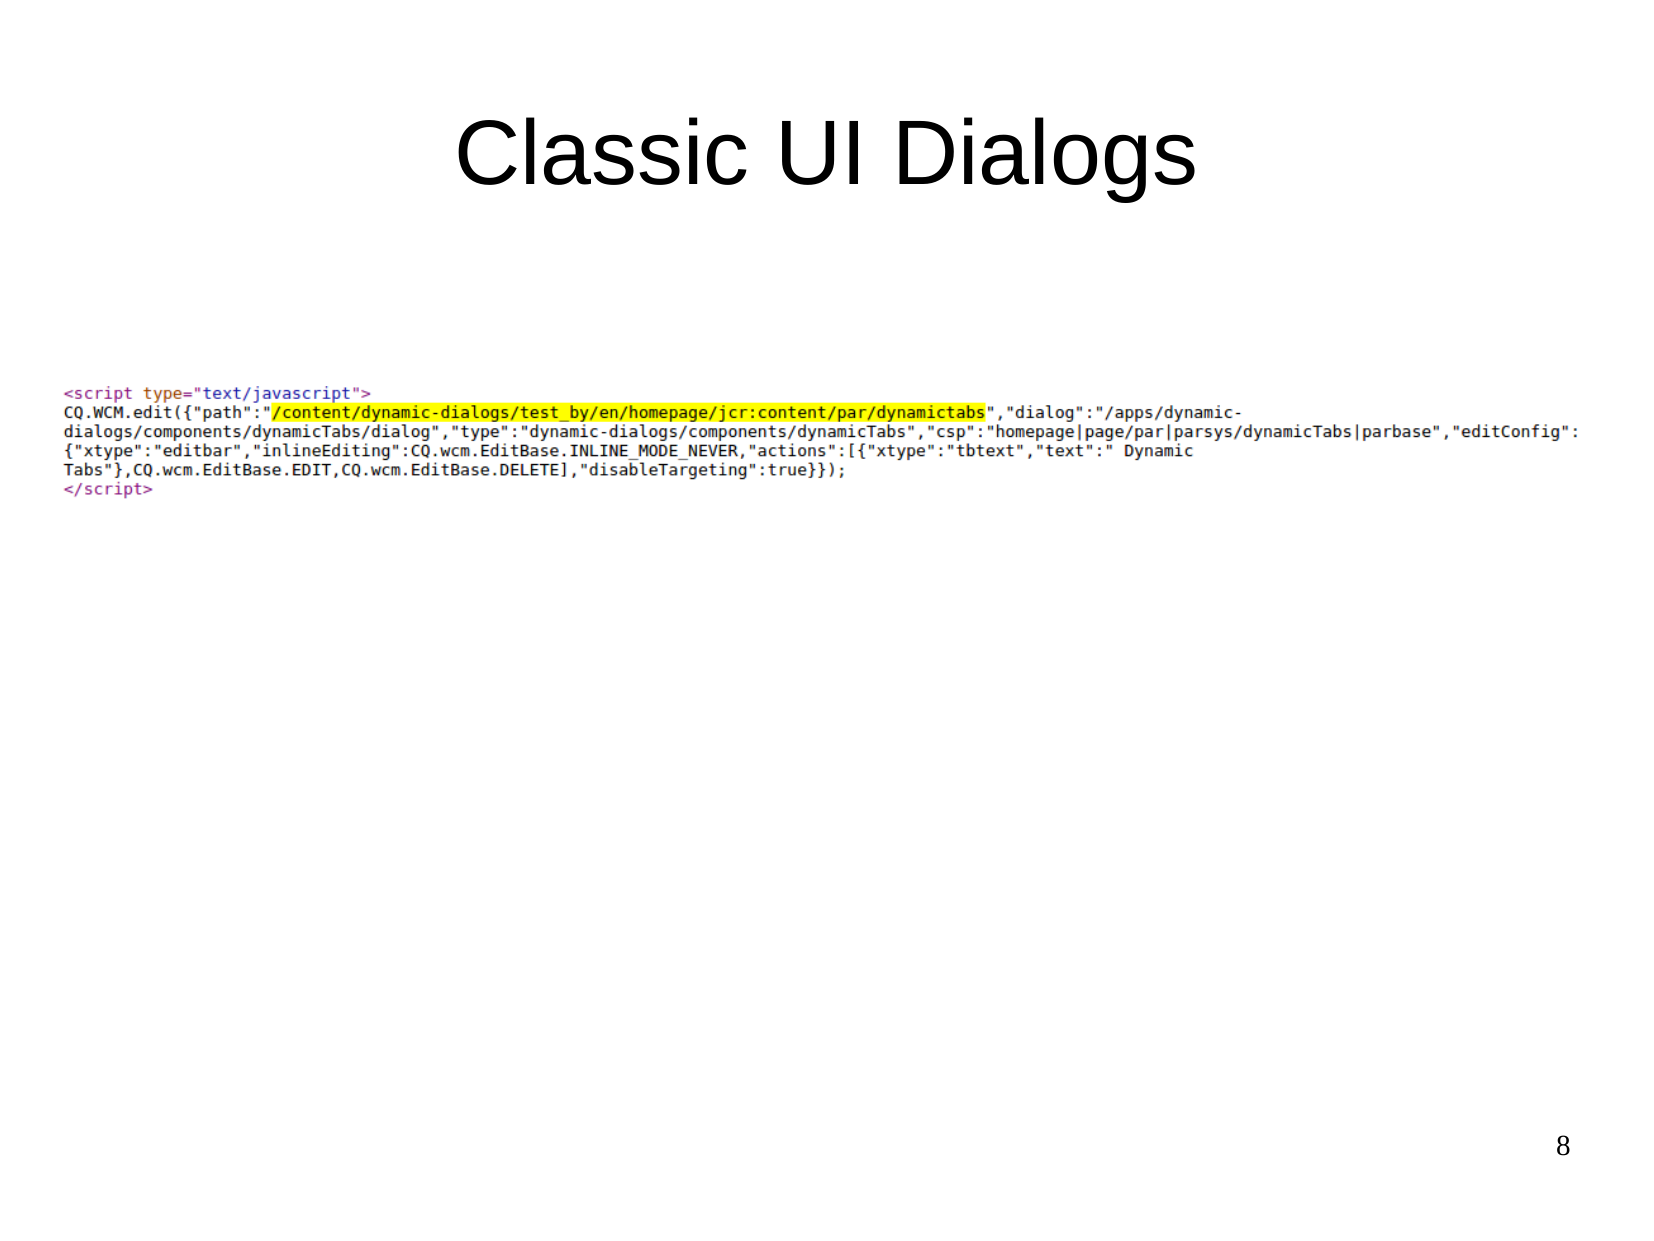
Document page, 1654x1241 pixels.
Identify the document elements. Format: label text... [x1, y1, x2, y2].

picture [60, 385, 1591, 502]
title Classic UI Dialogs [82, 49, 1571, 257]
